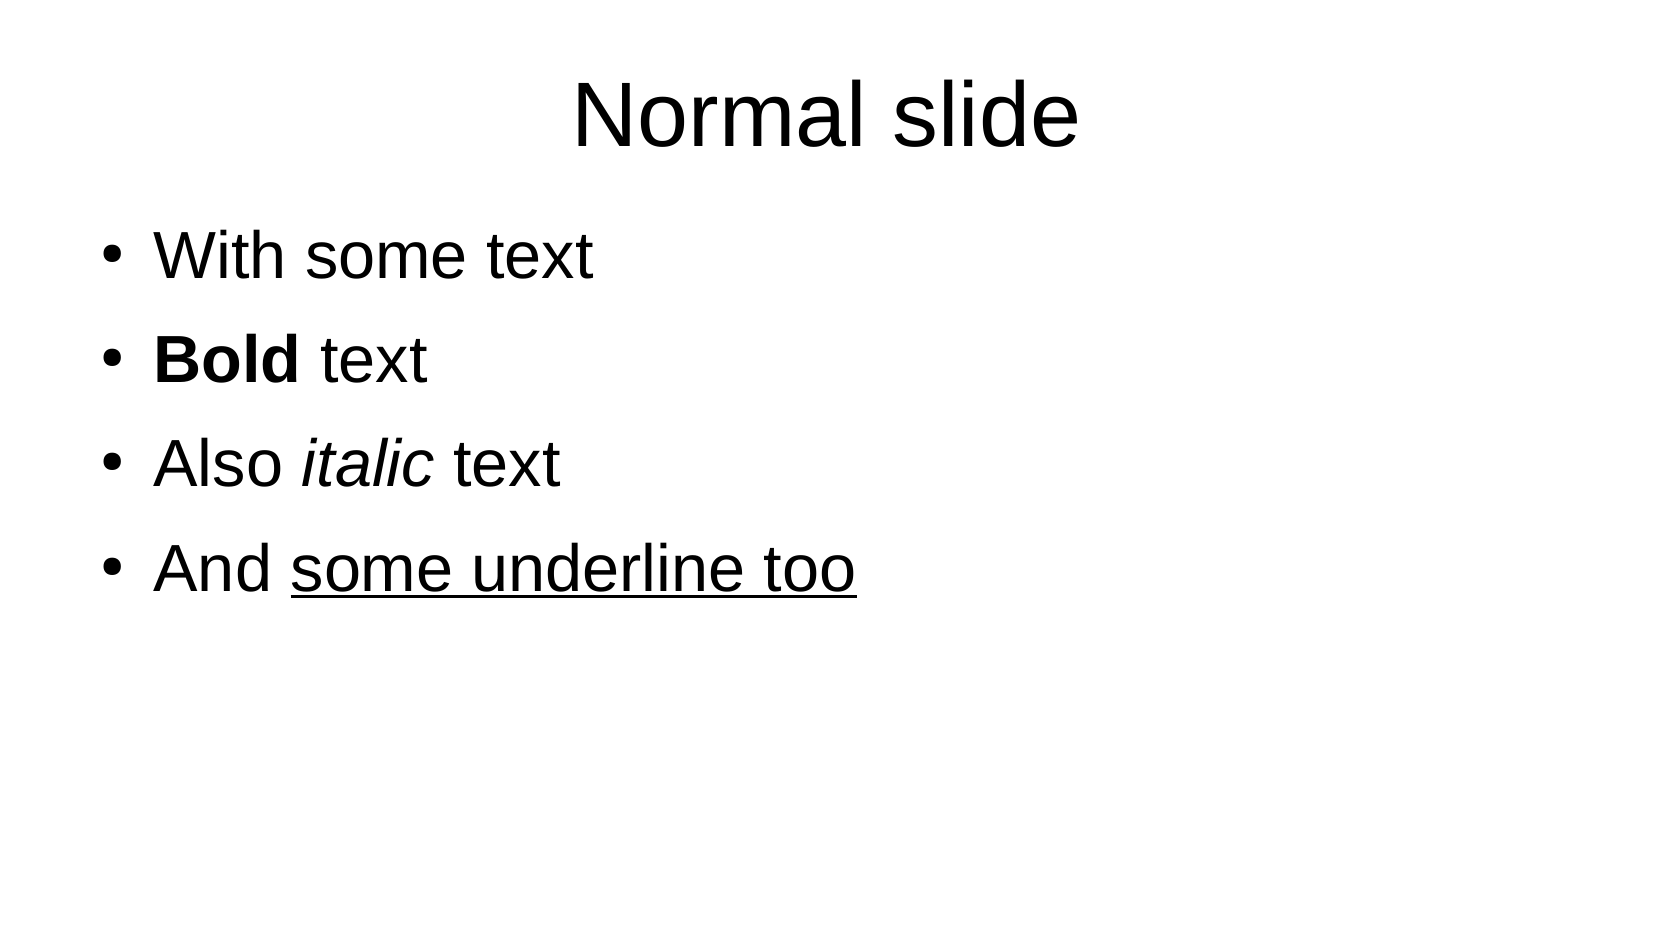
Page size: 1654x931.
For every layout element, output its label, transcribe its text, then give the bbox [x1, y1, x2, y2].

list With some text Bold text Also italic text And some underline too [82, 217, 1571, 758]
title Normal slide [82, 37, 1571, 193]
